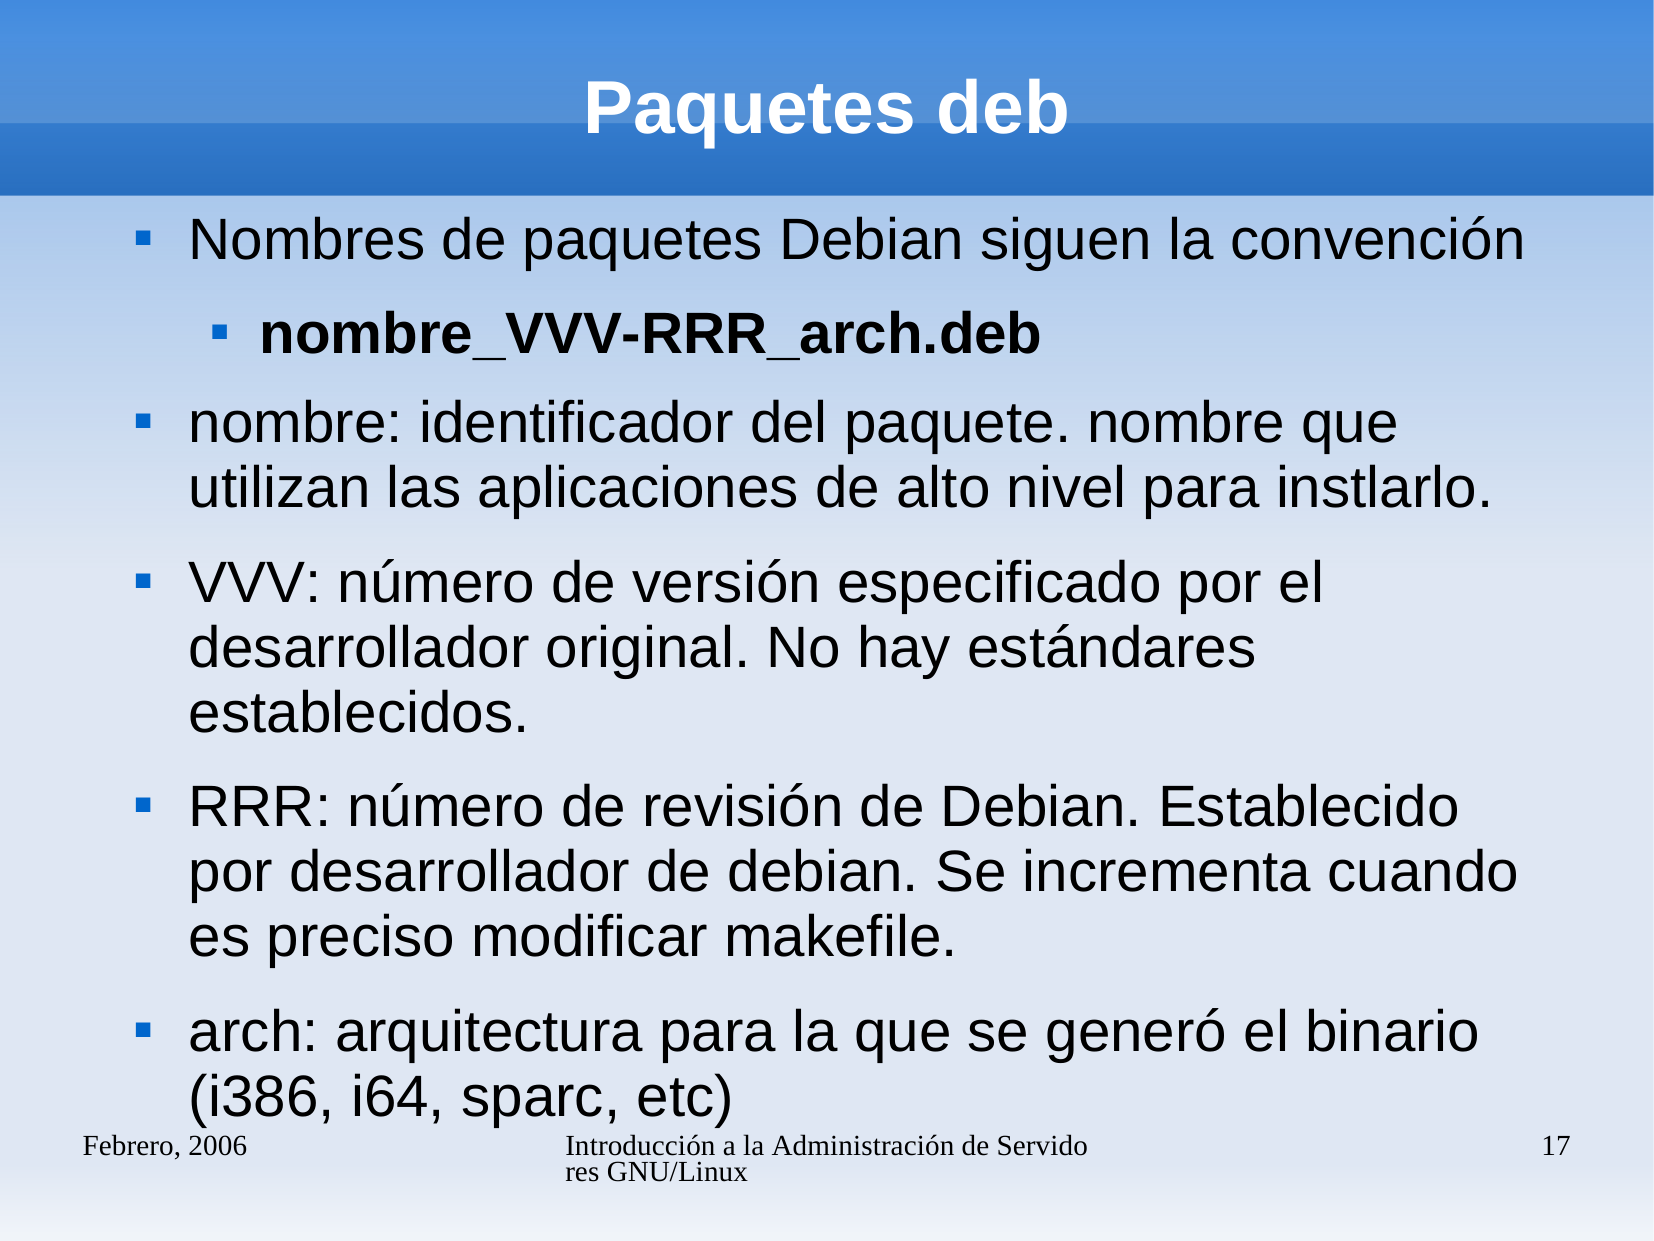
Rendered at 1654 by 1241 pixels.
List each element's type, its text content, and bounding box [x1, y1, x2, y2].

picture [0, 0, 1654, 1241]
title Paquetes deb [88, 37, 1565, 178]
list Nombres de paquetes Debian siguen la convención nombre_VVV-RRR_arch.deb nombre: identificador del paquete. nombre que utilizan las aplicaciones de alto nivel para instlarlo. VVV: número de versión especificado por el desarrollador original. No hay estándares establecidos. RRR: número de revisión de Debian. Establecido por desarrollador de debian. Se incrementa cuando es preciso modificar makefile. arch: arquitectura para la que se generó el binario (i386, i64, sparc, etc) [118, 206, 1536, 1211]
